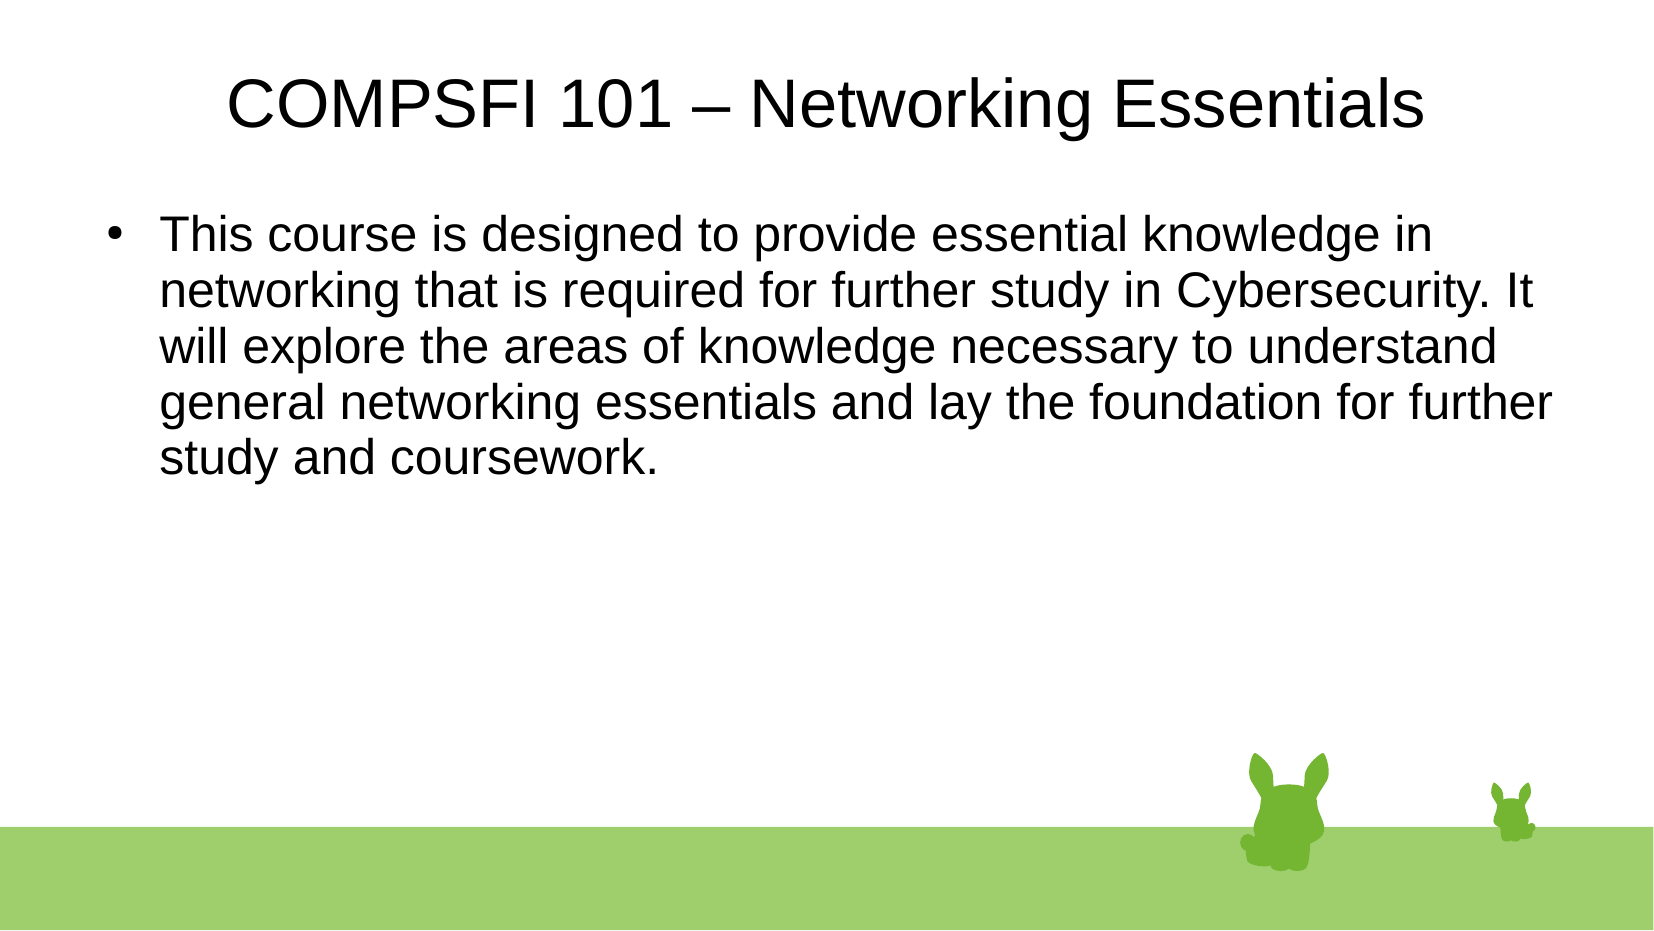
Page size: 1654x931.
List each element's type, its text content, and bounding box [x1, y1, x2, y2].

list This course is designed to provide essential knowledge in networking that is required for further study in Cybersecurity. It will explore the areas of knowledge necessary to understand general networking essentials and lay the foundation for further study and coursework. [88, 206, 1565, 739]
title COMPSFI 101 – Networking Essentials [88, 29, 1565, 178]
